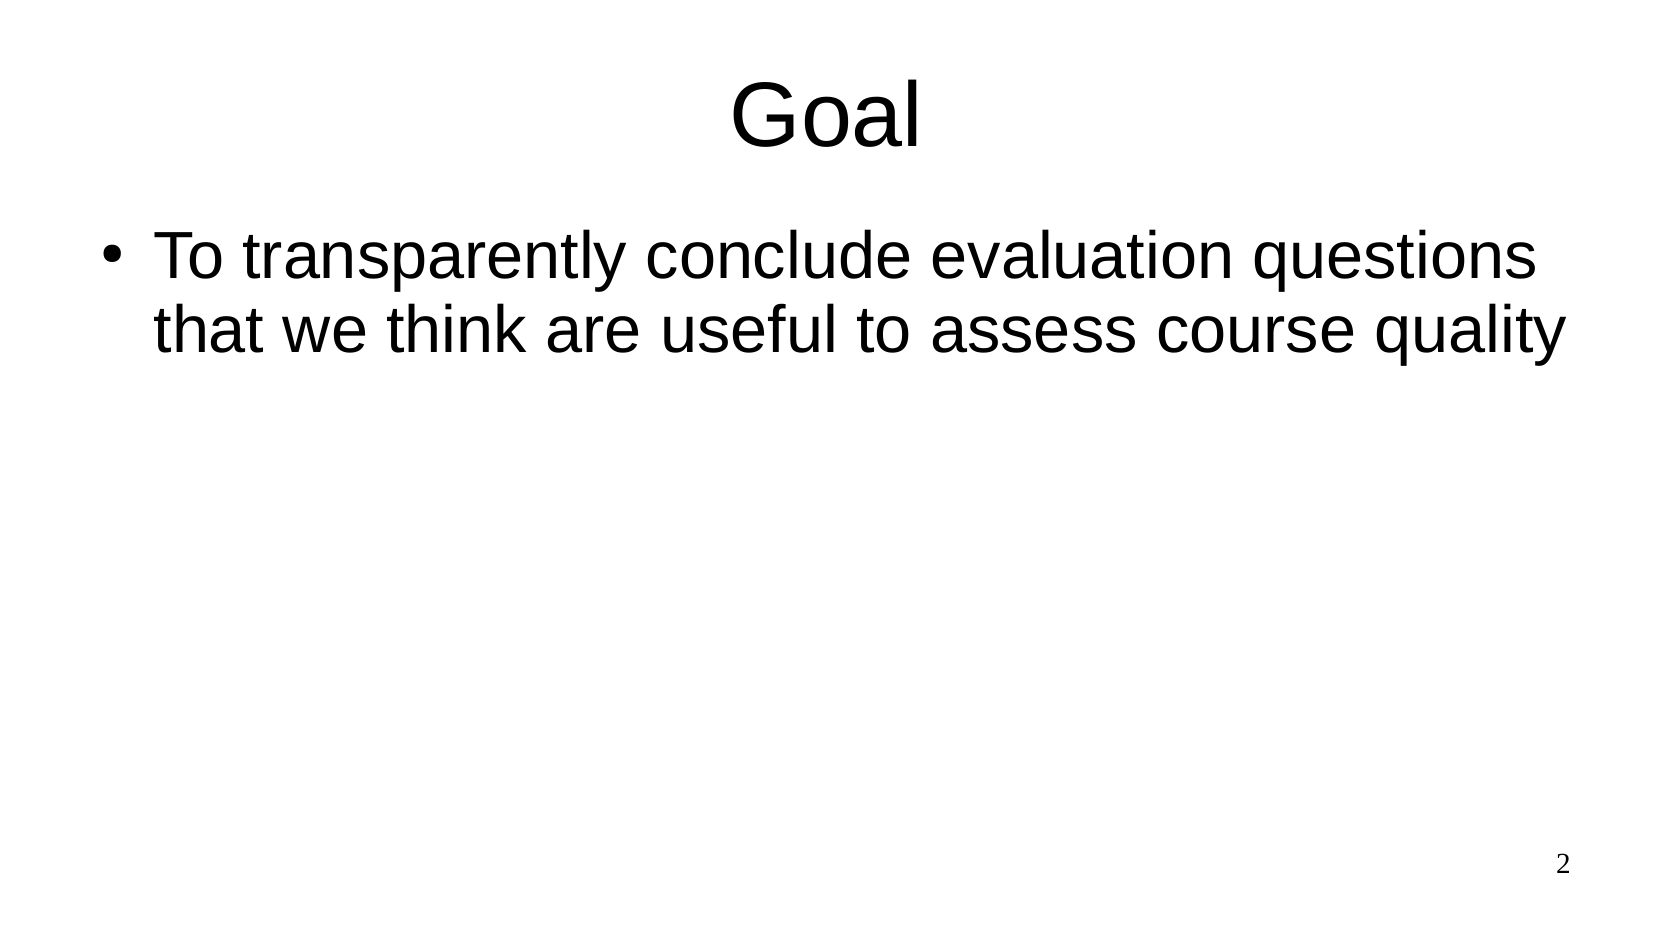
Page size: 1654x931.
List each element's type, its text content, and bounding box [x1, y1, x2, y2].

list To transparently conclude evaluation questions that we think are useful to assess course quality [82, 217, 1571, 757]
title Goal [82, 37, 1571, 193]
